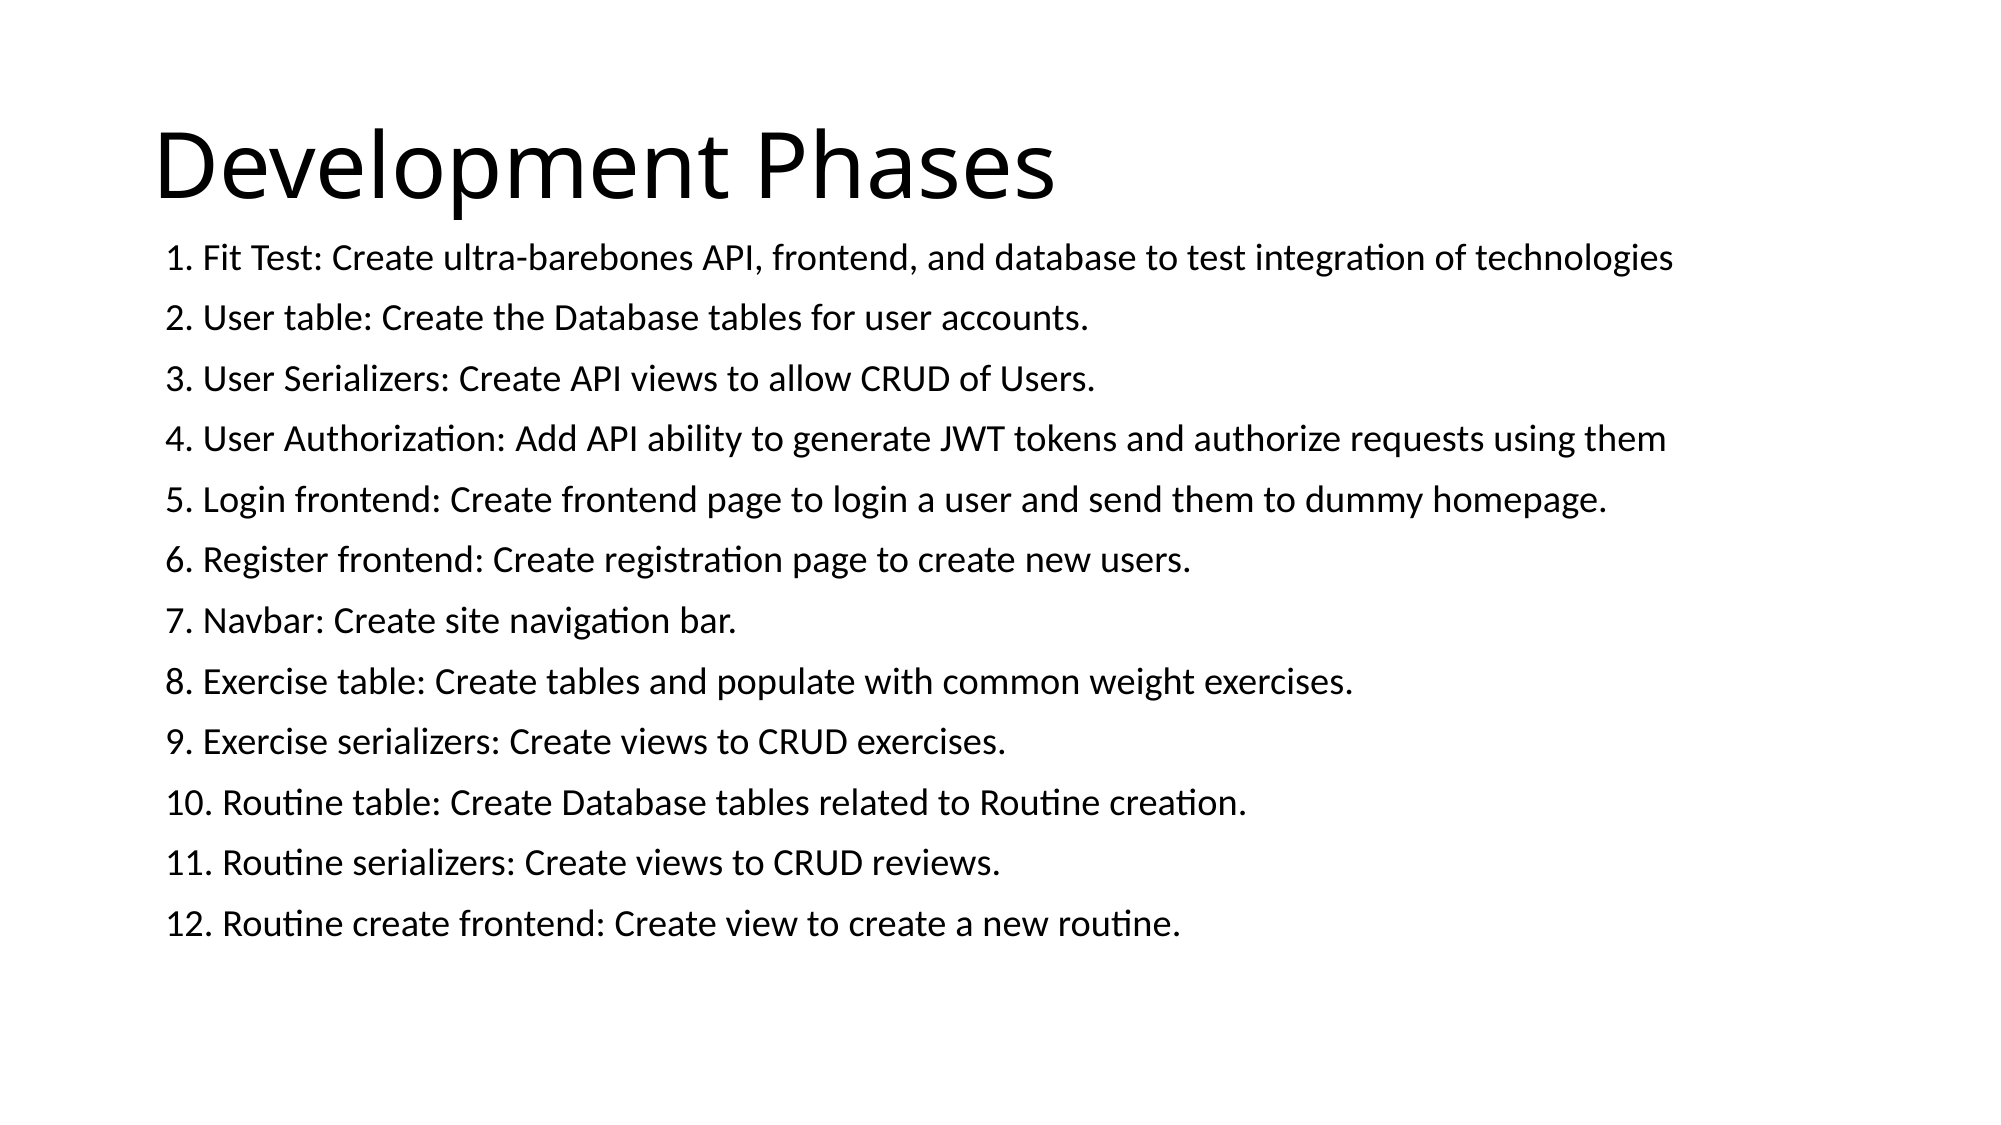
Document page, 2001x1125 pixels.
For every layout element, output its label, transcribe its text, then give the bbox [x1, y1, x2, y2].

list 1. Fit Test: Create ultra-barebones API, frontend, and database to test integration of technologies 2. User table: Create the Database tables for user accounts. 3. User Serializers: Create API views to allow CRUD of Users. 4. User Authorization: Add API ability to generate JWT tokens and authorize requests using them 5. Login frontend: Create frontend page to login a user and send them to dummy homepage. 6. Register frontend: Create registration page to create new users. 7. Navbar: Create site navigation bar. 8. Exercise table: Create tables and populate with common weight exercises. 9. Exercise serializers: Create views to CRUD exercises. 10. Routine table: Create Database tables related to Routine creation. 11. Routine serializers: Create views to CRUD reviews. 12. Routine create frontend: Create view to create a new routine. [150, 229, 1973, 1014]
title Development Phases [137, 59, 1863, 278]
